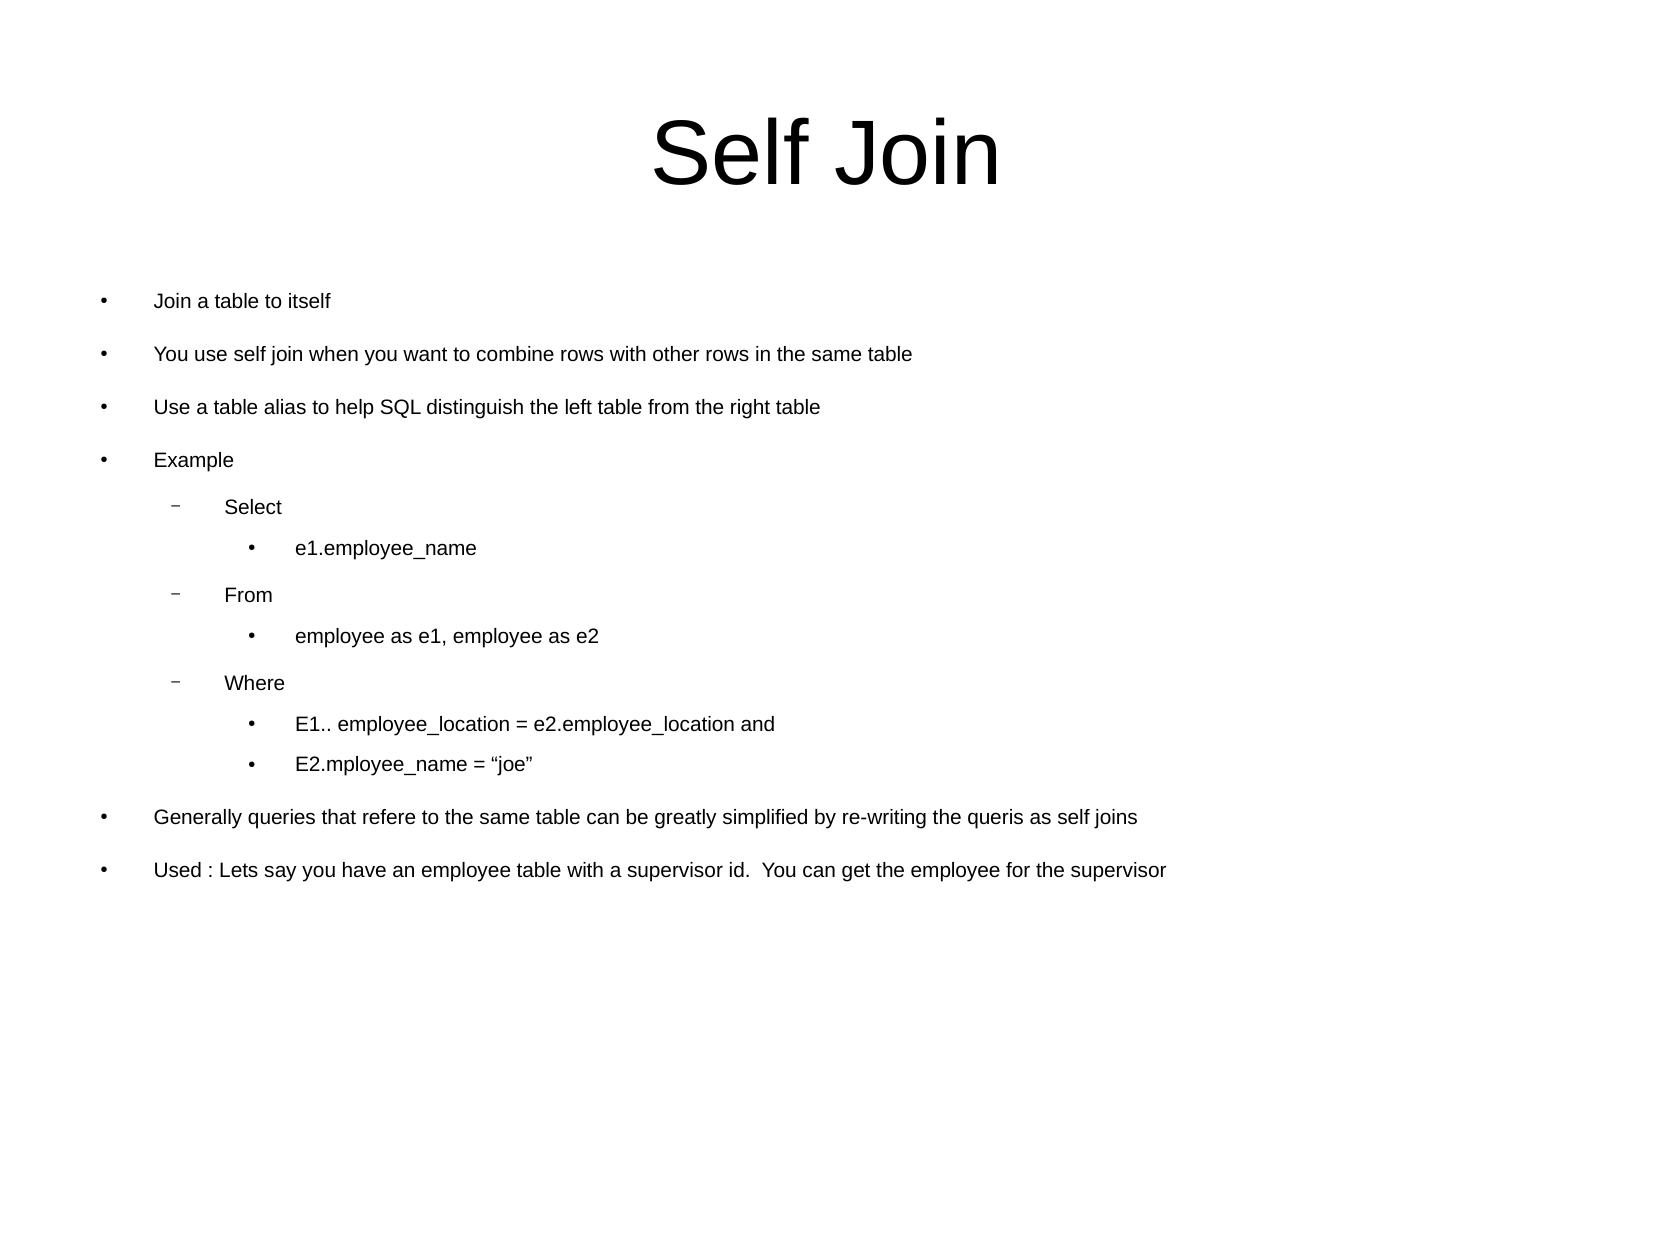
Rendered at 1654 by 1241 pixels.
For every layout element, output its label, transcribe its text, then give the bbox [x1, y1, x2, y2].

title Self Join [82, 49, 1571, 257]
list Join a table to itself You use self join when you want to combine rows with other rows in the same table Use a table alias to help SQL distinguish the left table from the right table Example Select e1.employee_name From employee as e1, employee as e2 Where E1.. employee_location = e2.employee_location and E2.mployee_name = “joe” Generally queries that refere to the same table can be greatly simplified by re-writing the queris as self joins Used : Lets say you have an employee table with a supervisor id. You can get the employee for the supervisor [82, 290, 1571, 1010]
